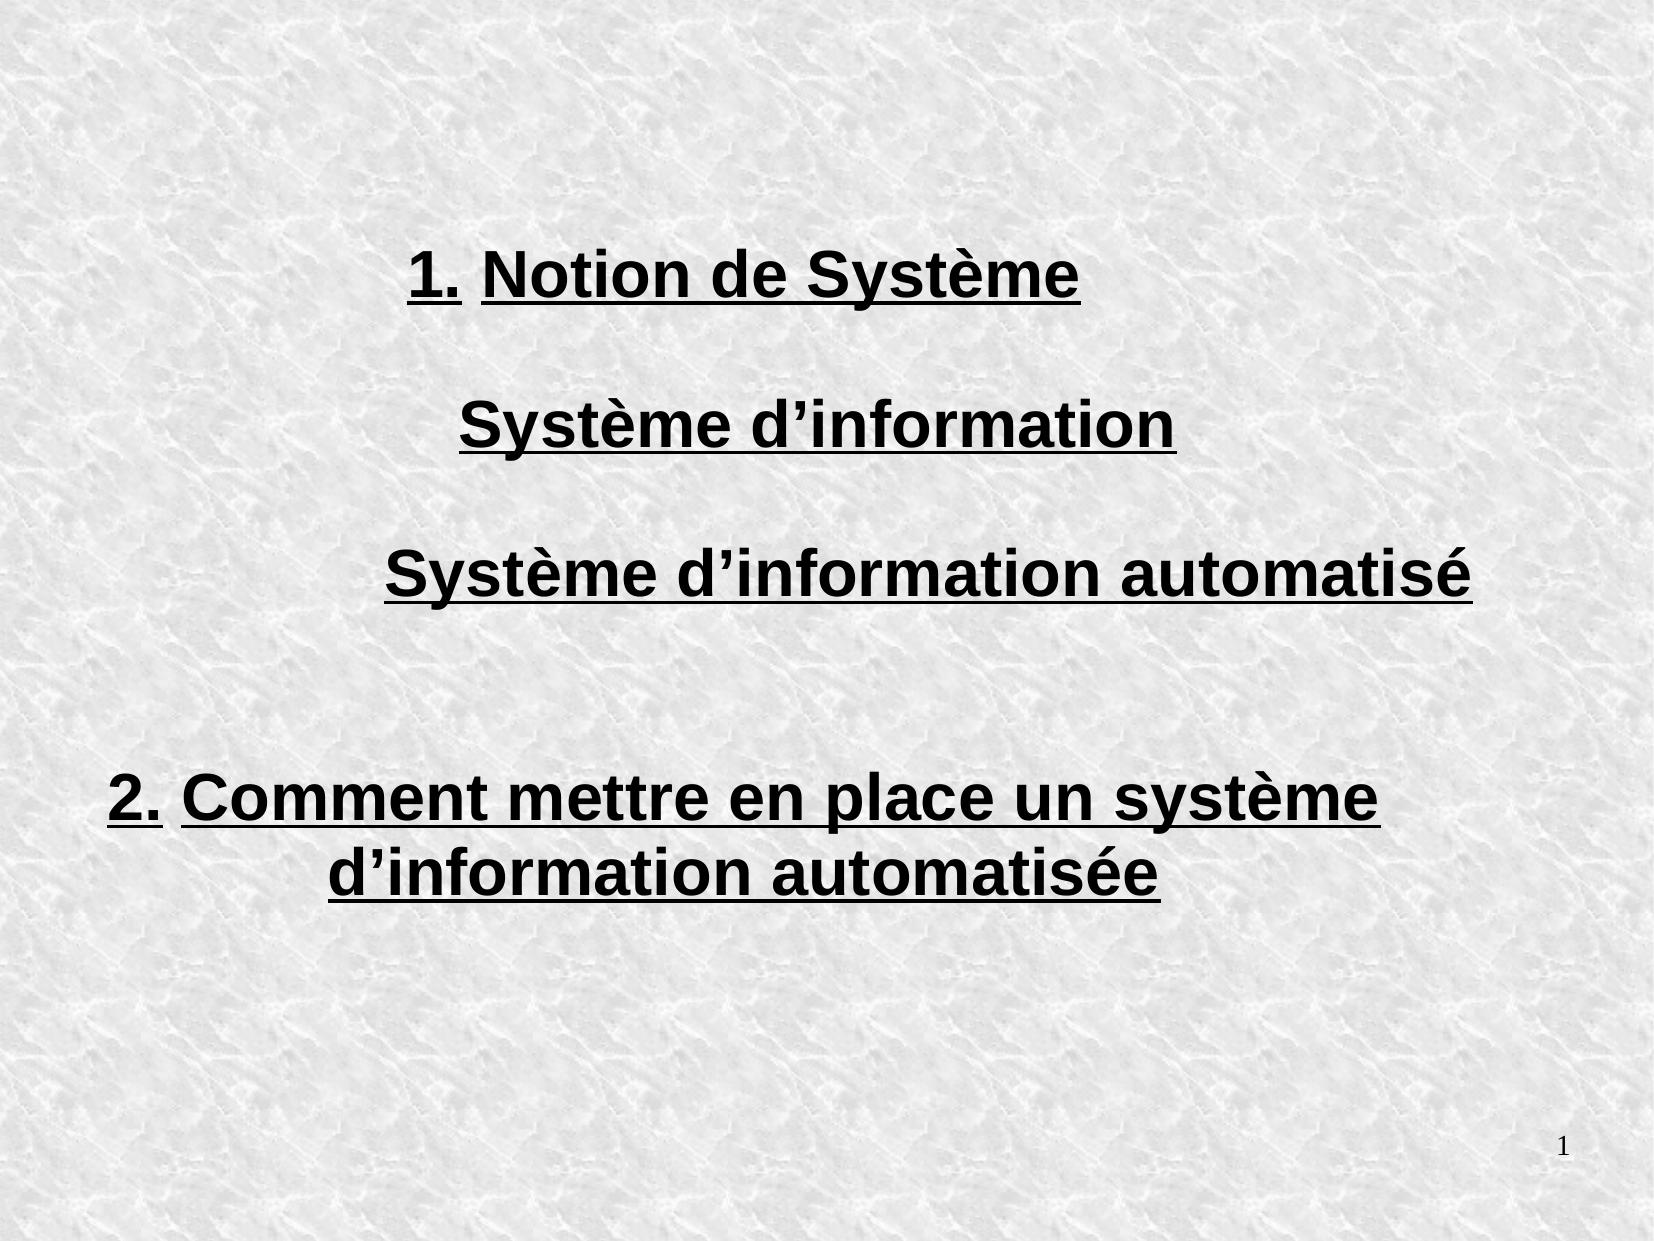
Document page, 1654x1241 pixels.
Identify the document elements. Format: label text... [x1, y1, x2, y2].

subtitle 1. Notion de Système Système d’information Système d’information automatisé 2. Comment mettre en place un système d’information automatisée [0, 95, 1489, 1052]
picture [0, 0, 1654, 1241]
